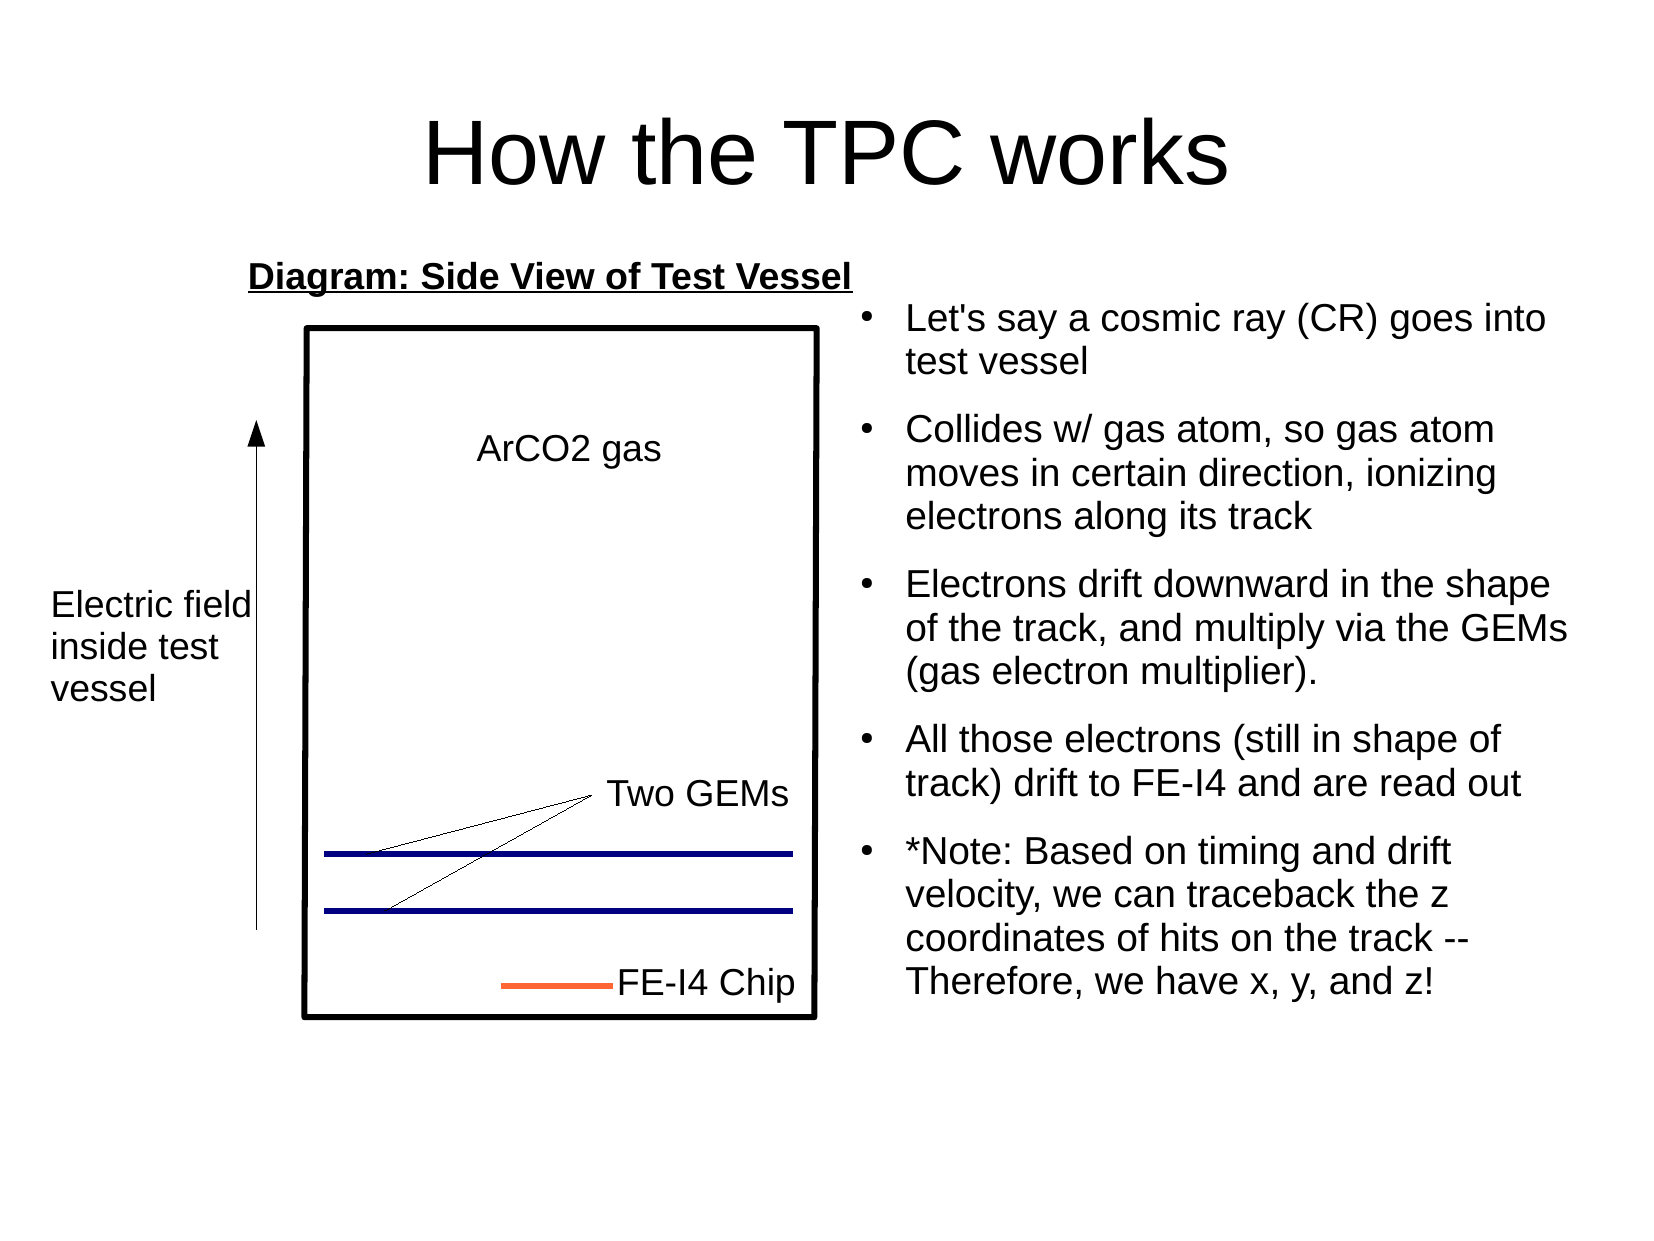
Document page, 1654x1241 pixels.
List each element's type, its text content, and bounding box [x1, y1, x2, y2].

text_box ArCO2 gas [461, 420, 677, 564]
text_box Electric field inside test vessel [35, 576, 278, 717]
text_box Two GEMs [591, 765, 805, 822]
title How the TPC works [82, 49, 1571, 257]
text_box FE-I4 Chip [602, 954, 811, 1011]
list Let's say a cosmic ray (CR) goes into test vessel Collides w/ gas atom, so gas atom moves in certain direction, ionizing electrons along its track Electrons drift downward in the shape of the track, and multiply via the GEMs (gas electron multiplier). All those electrons (still in shape of track) drift to FE-I4 and are read out *Note: Based on timing and drift velocity, we can traceback the z coordinates of hits on the track -- Therefore, we have x, y, and z! [845, 296, 1572, 1016]
text_box Diagram: Side View of Test Vessel [233, 247, 868, 305]
text_box [304, 328, 817, 1018]
